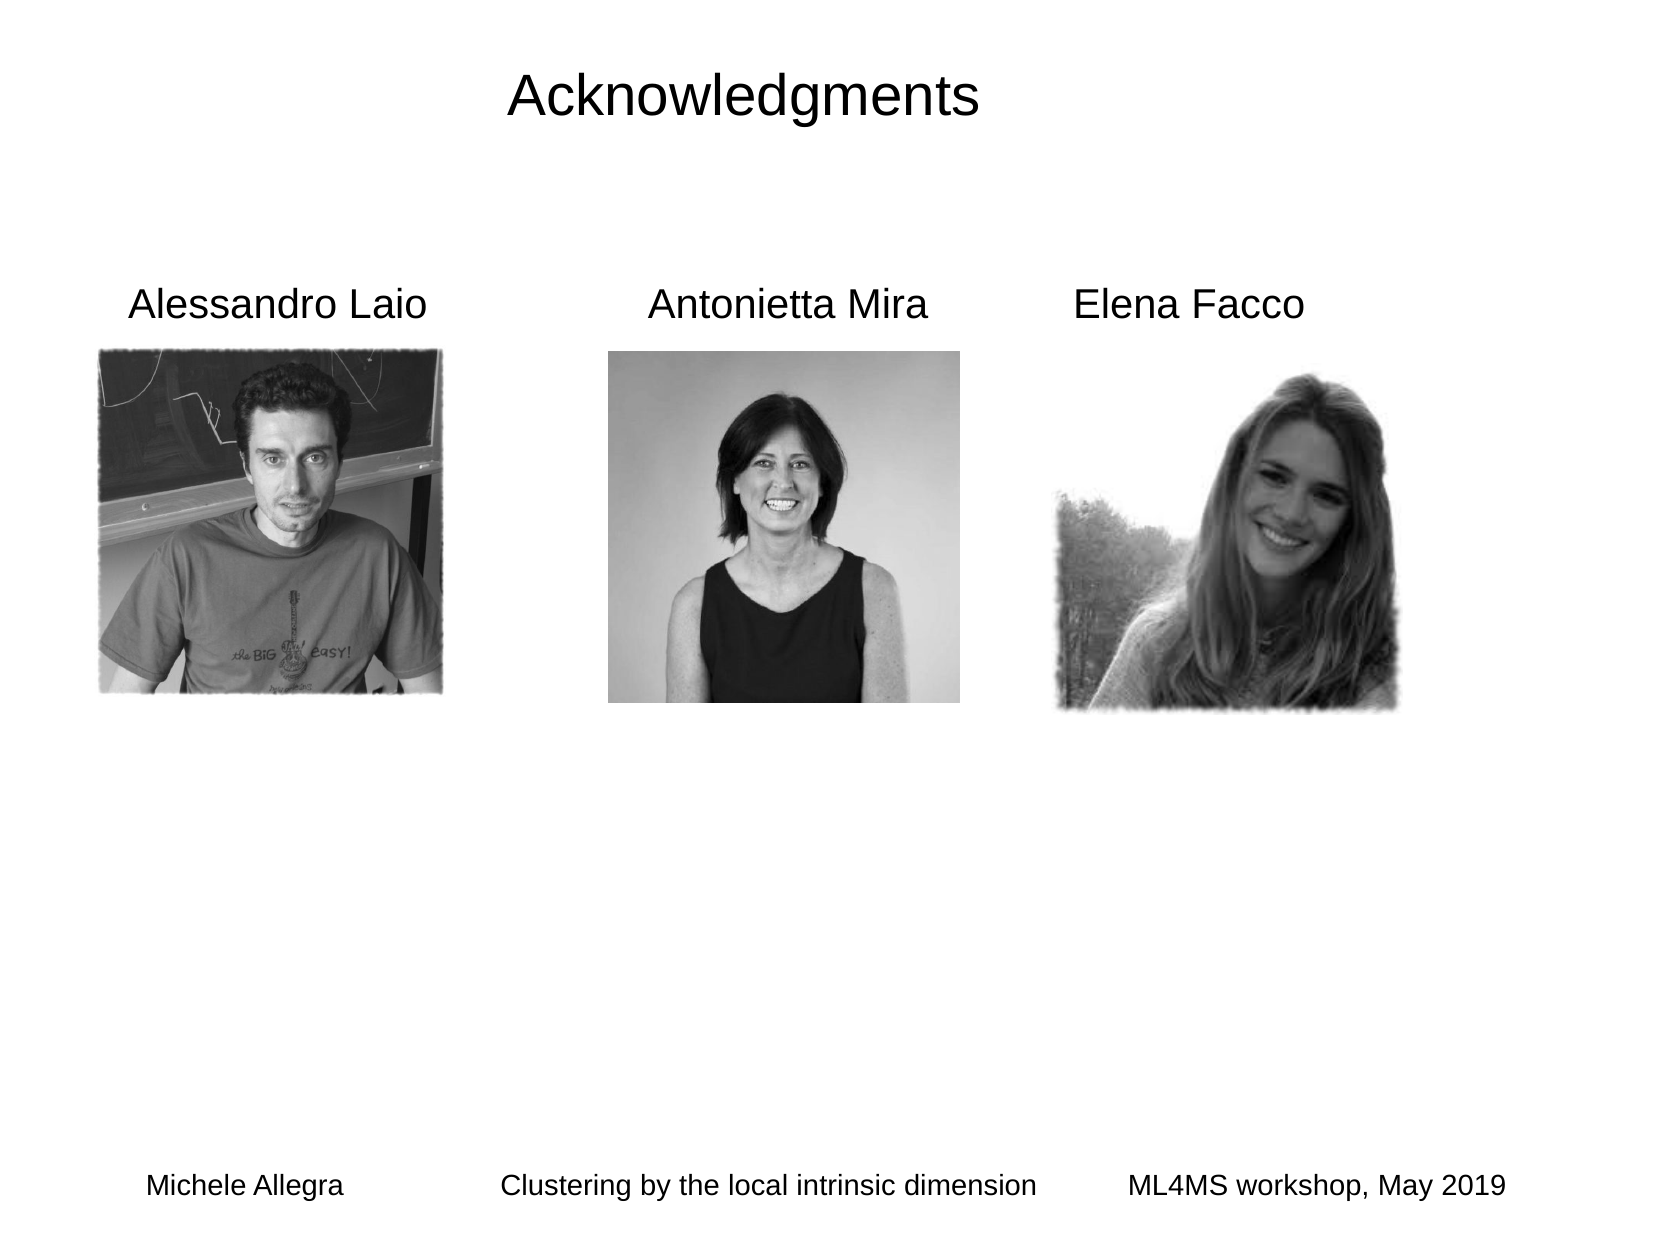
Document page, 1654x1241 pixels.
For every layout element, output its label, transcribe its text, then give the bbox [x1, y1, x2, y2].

title Acknowledgments [118, 44, 1371, 147]
subtitle [82, 198, 1571, 1111]
text_box Elena Facco [1058, 273, 1397, 336]
picture [1051, 363, 1403, 715]
title Michele Allegra Clustering by the local intrinsic dimension ML4MS workshop, May 2019 [83, 1147, 1572, 1223]
picture [608, 351, 960, 703]
picture [94, 345, 446, 697]
text_box Alessandro Laio [113, 273, 452, 336]
text_box Antonietta Mira [633, 273, 971, 336]
